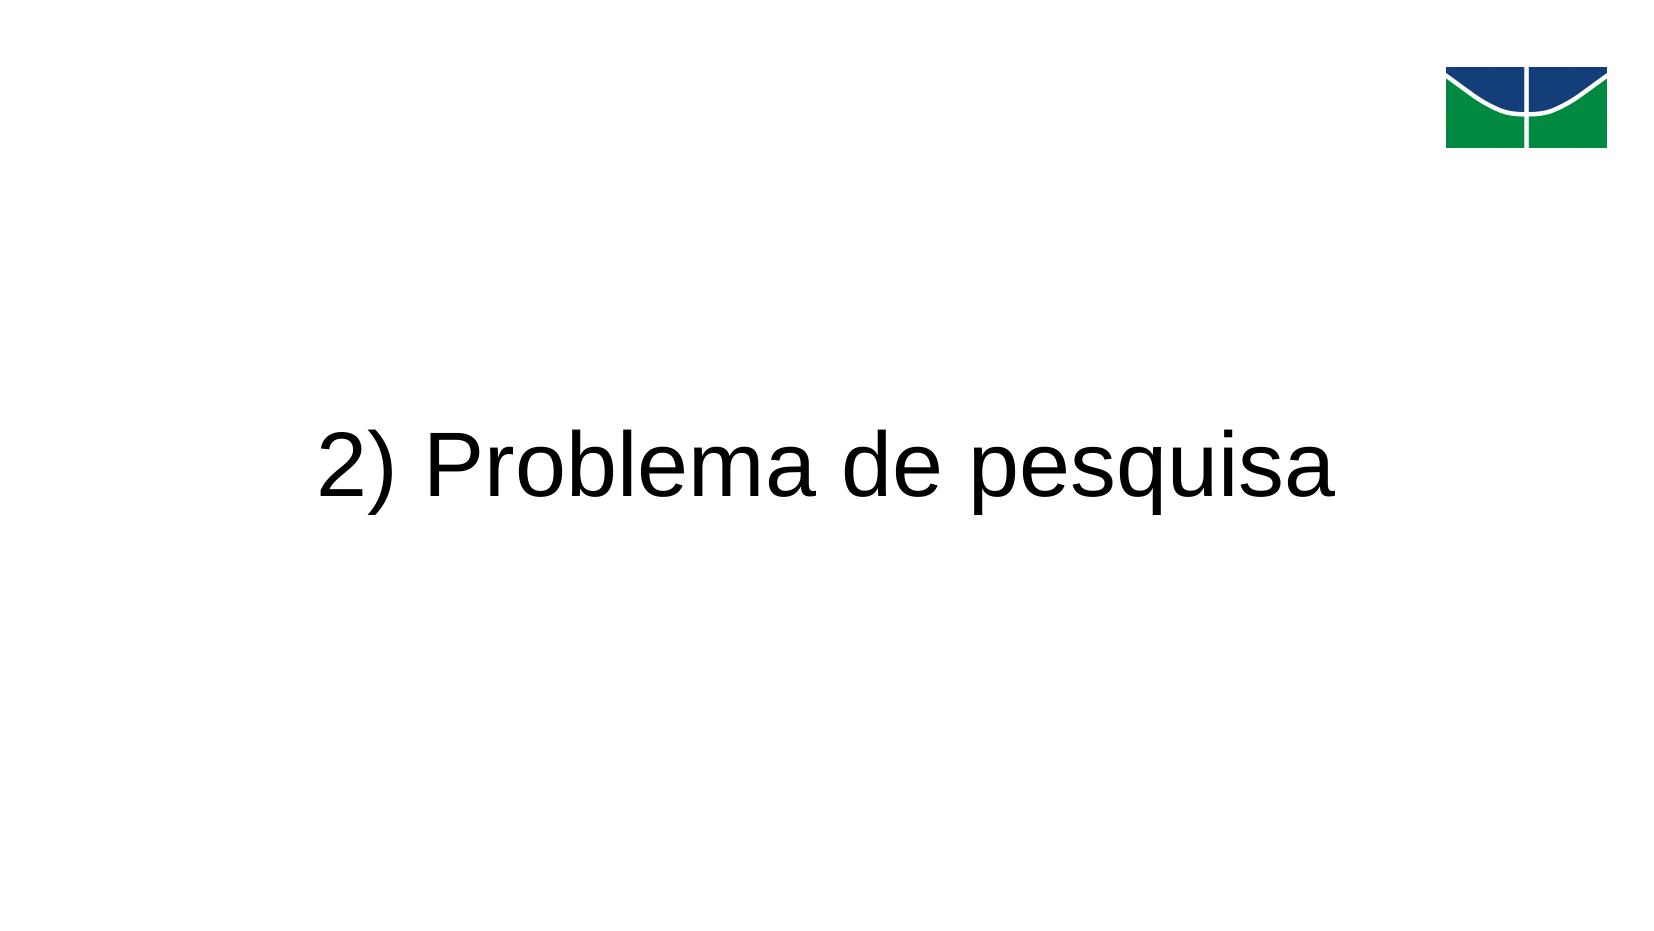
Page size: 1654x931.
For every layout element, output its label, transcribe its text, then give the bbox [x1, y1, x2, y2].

picture [1446, 67, 1607, 148]
title 2) Problema de pesquisa [82, 387, 1571, 543]
